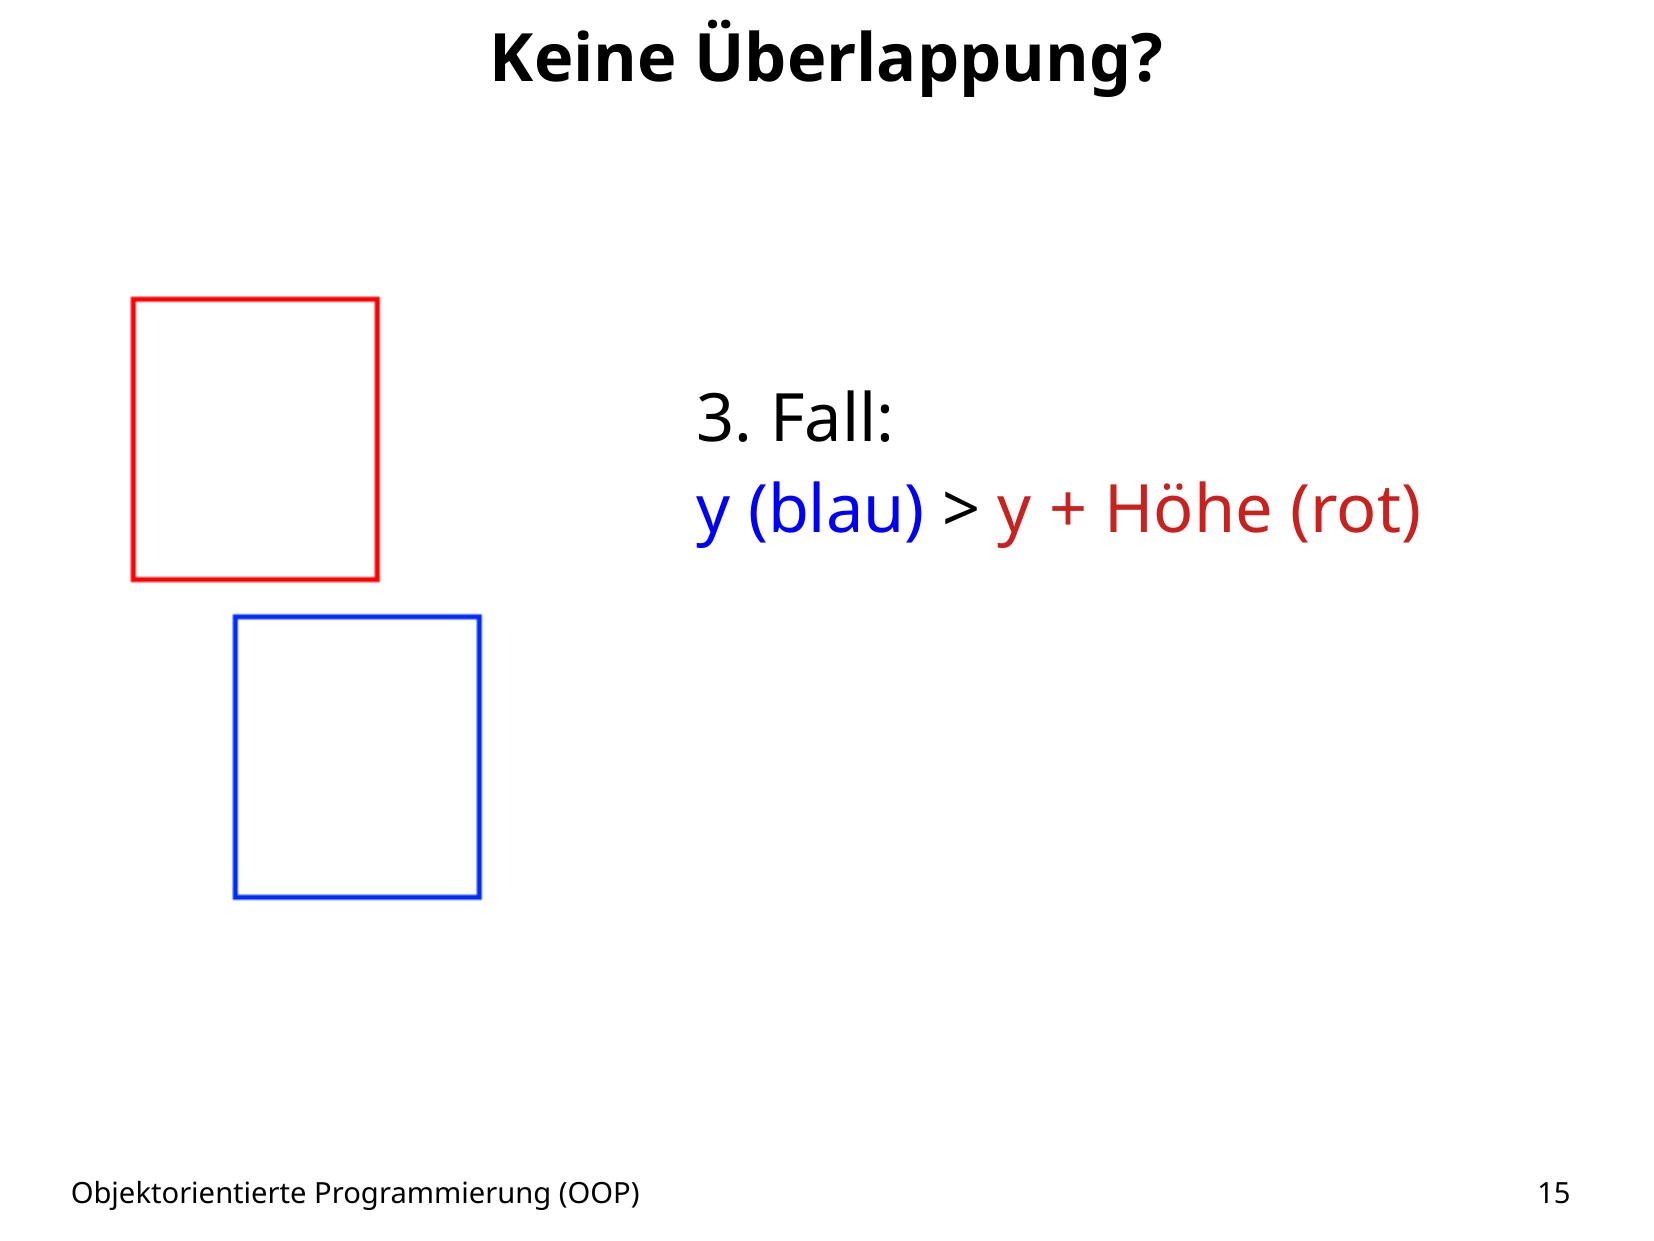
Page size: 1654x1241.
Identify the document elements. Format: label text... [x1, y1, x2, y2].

list 3. Fall: y (blau) > y + Höhe (rot) [696, 188, 1607, 1170]
picture [129, 295, 485, 903]
title Keine Überlappung? [0, 5, 1654, 107]
